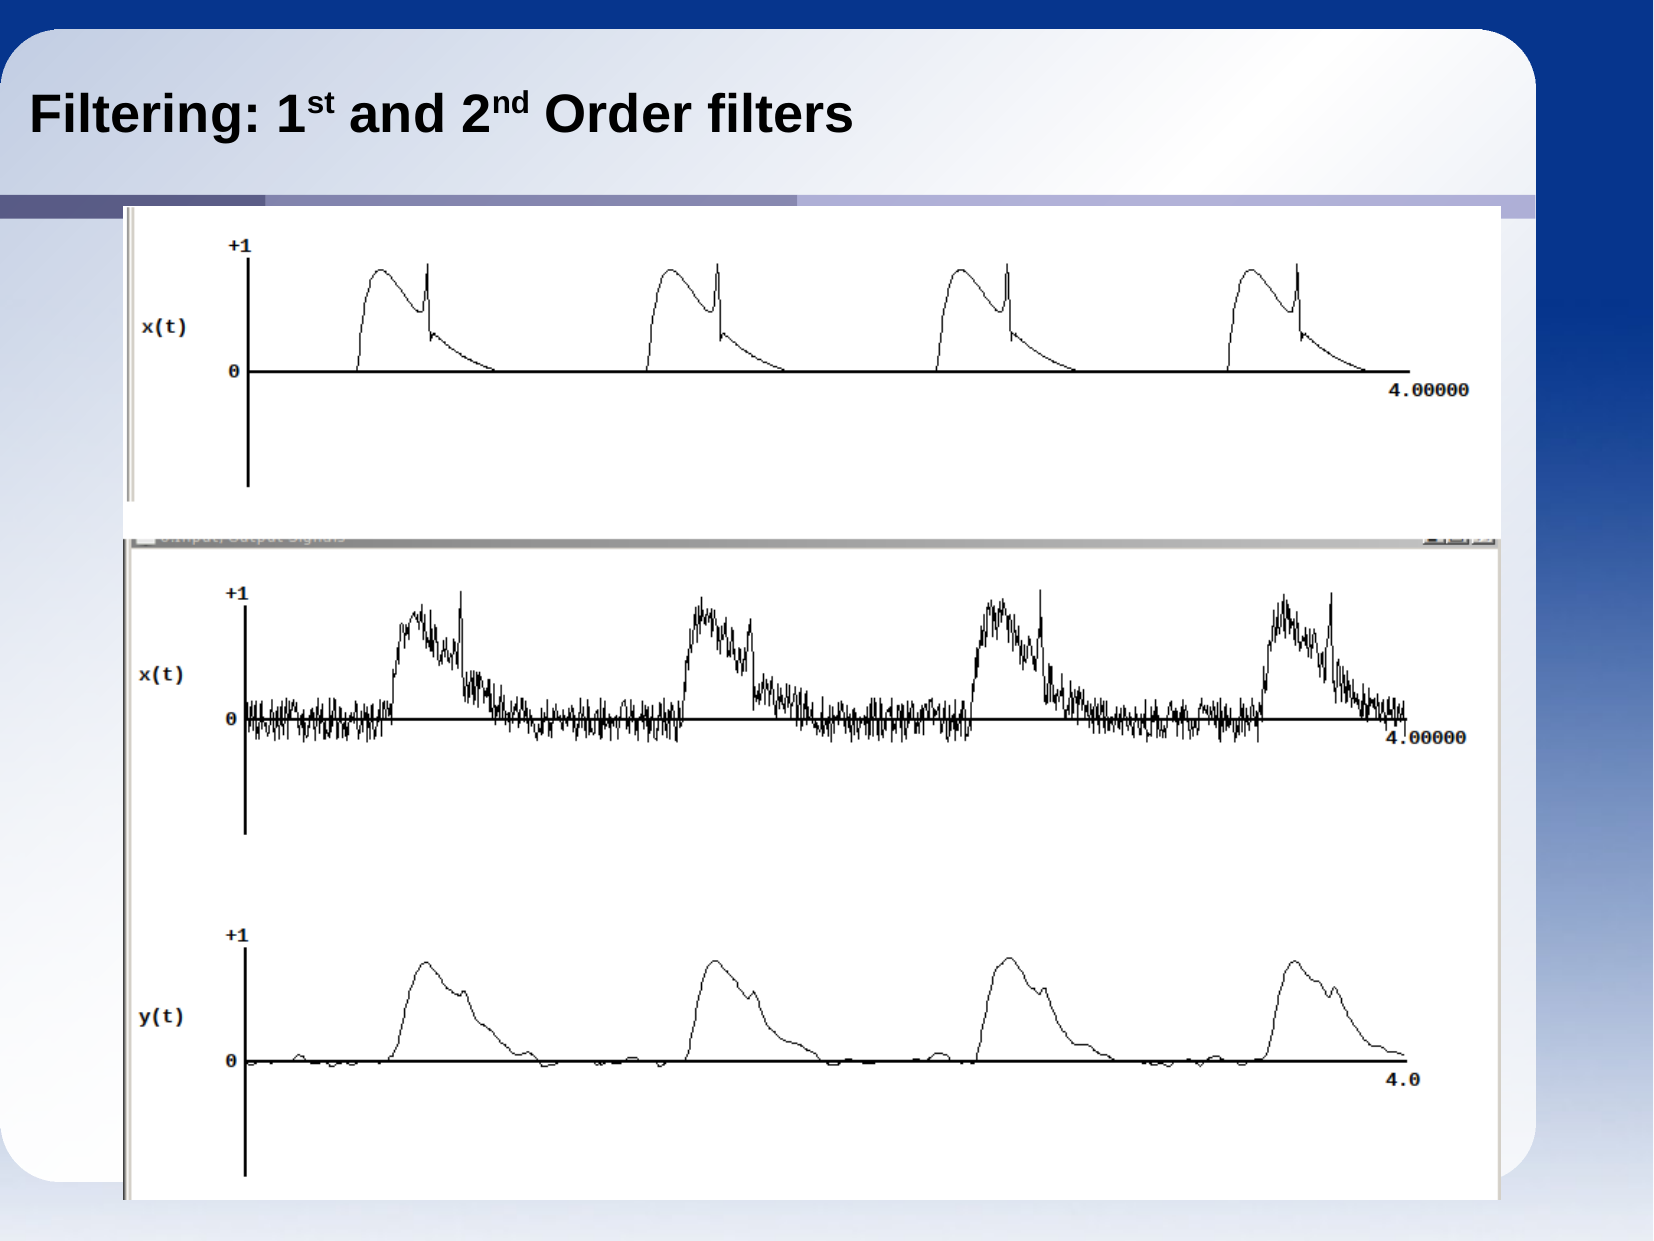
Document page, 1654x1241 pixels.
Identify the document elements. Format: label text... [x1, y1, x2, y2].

picture [0, 0, 1654, 1241]
title Filtering: 1st and 2nd Order filters [29, 49, 1506, 178]
